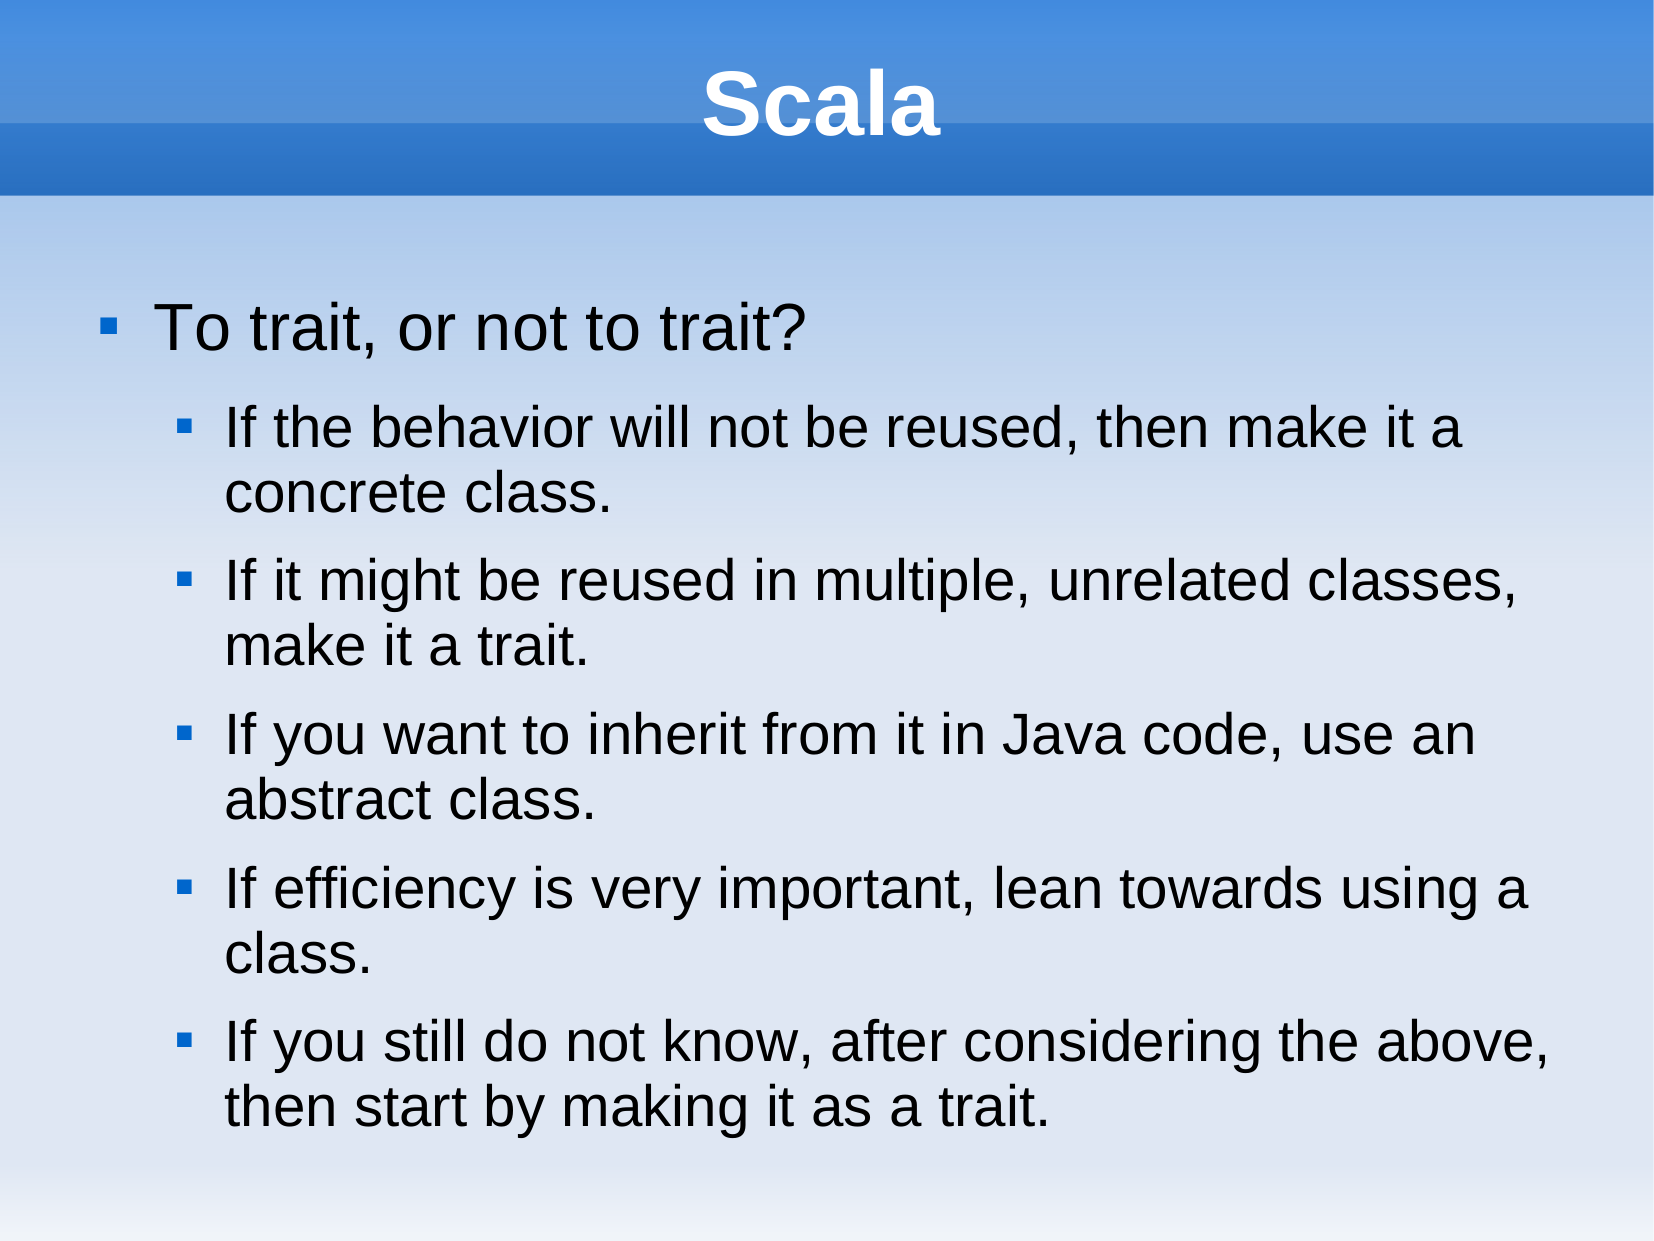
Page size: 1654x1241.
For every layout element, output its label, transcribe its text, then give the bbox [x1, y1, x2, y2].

picture [0, 0, 1654, 1241]
list To trait, or not to trait? If the behavior will not be reused, then make it a concrete class. If it might be reused in multiple, unrelated classes, make it a trait. If you want to inherit from it in Java code, use an abstract class. If efficiency is very important, lean towards using a class. If you still do not know, after considering the above, then start by making it as a trait. [82, 290, 1571, 1140]
title Scala [76, 0, 1565, 208]
